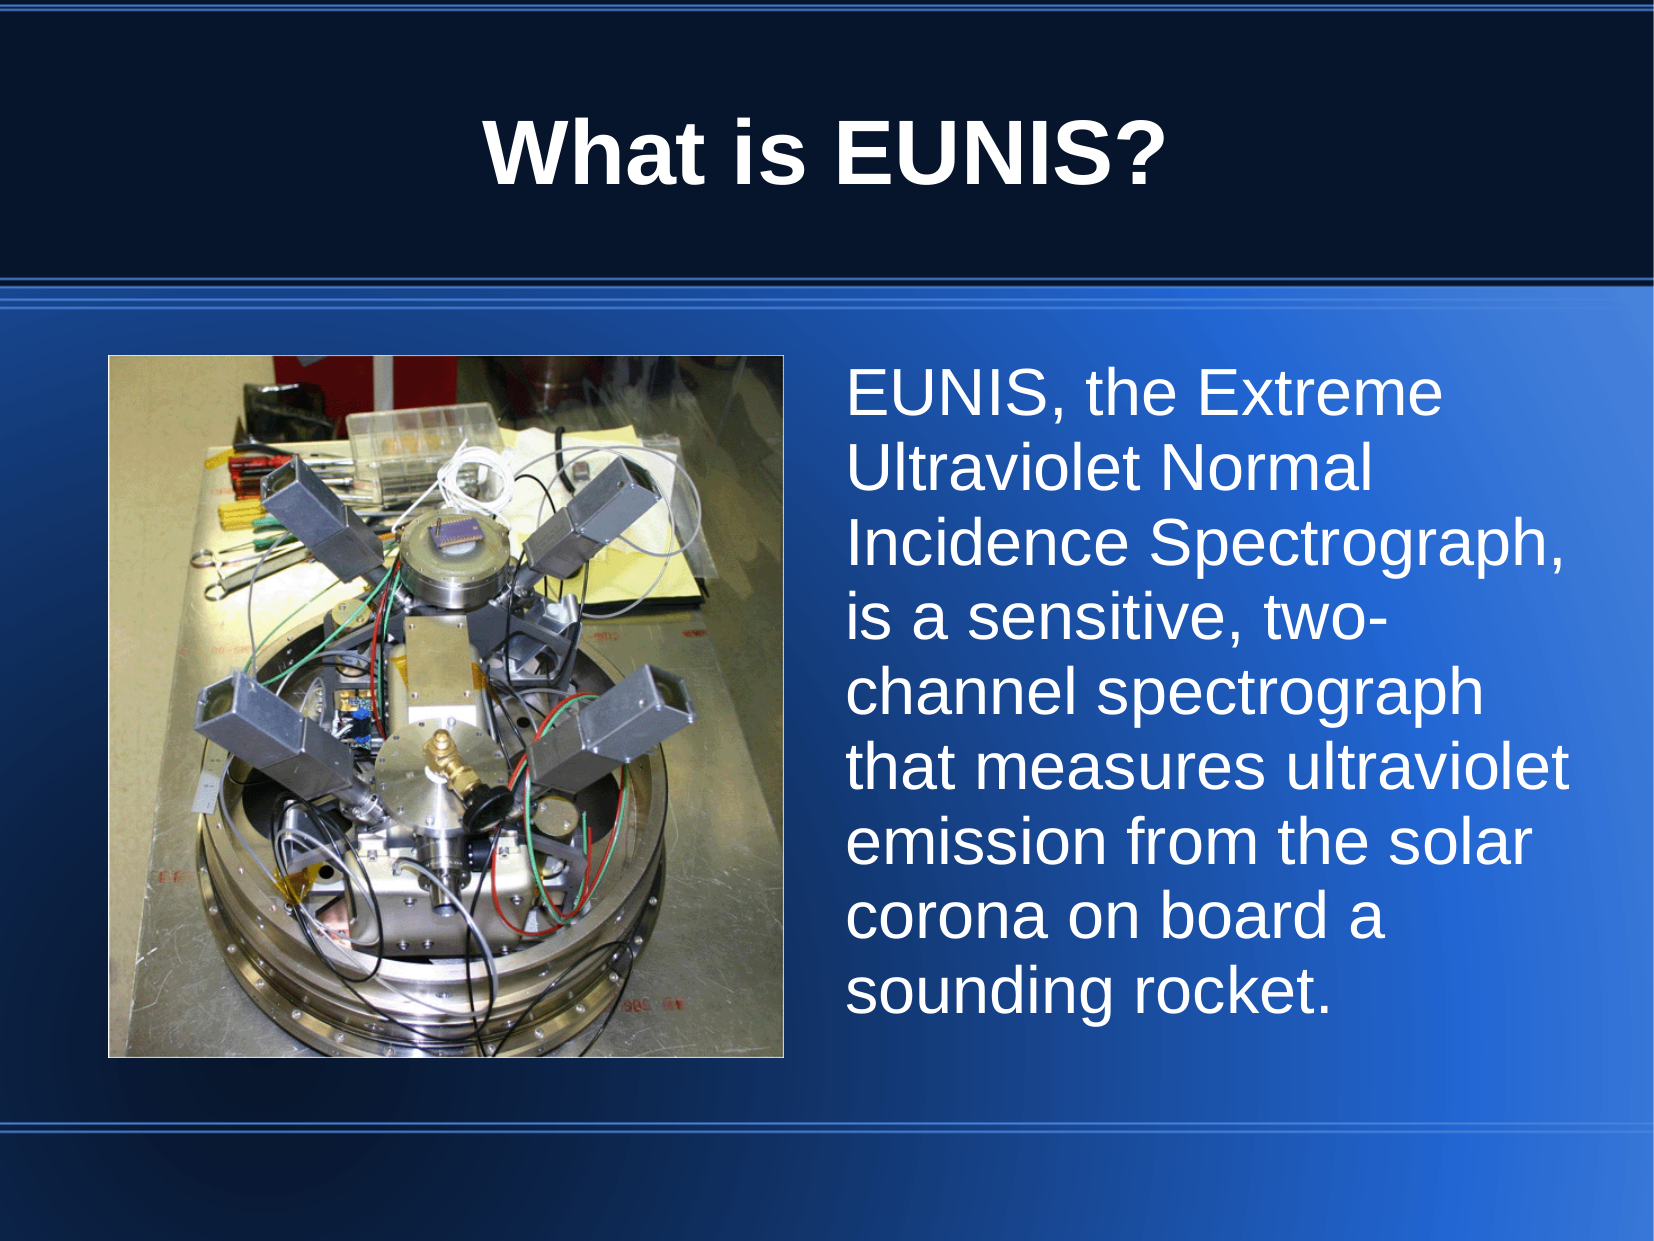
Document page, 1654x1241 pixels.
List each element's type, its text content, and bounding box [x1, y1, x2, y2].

list EUNIS, the Extreme Ultraviolet Normal Incidence Spectrograph, is a sensitive, two-channel spectrograph that measures ultraviolet emission from the solar corona on board a sounding rocket. [845, 355, 1572, 1101]
picture [0, 0, 1654, 1241]
title What is EUNIS? [82, 49, 1571, 257]
